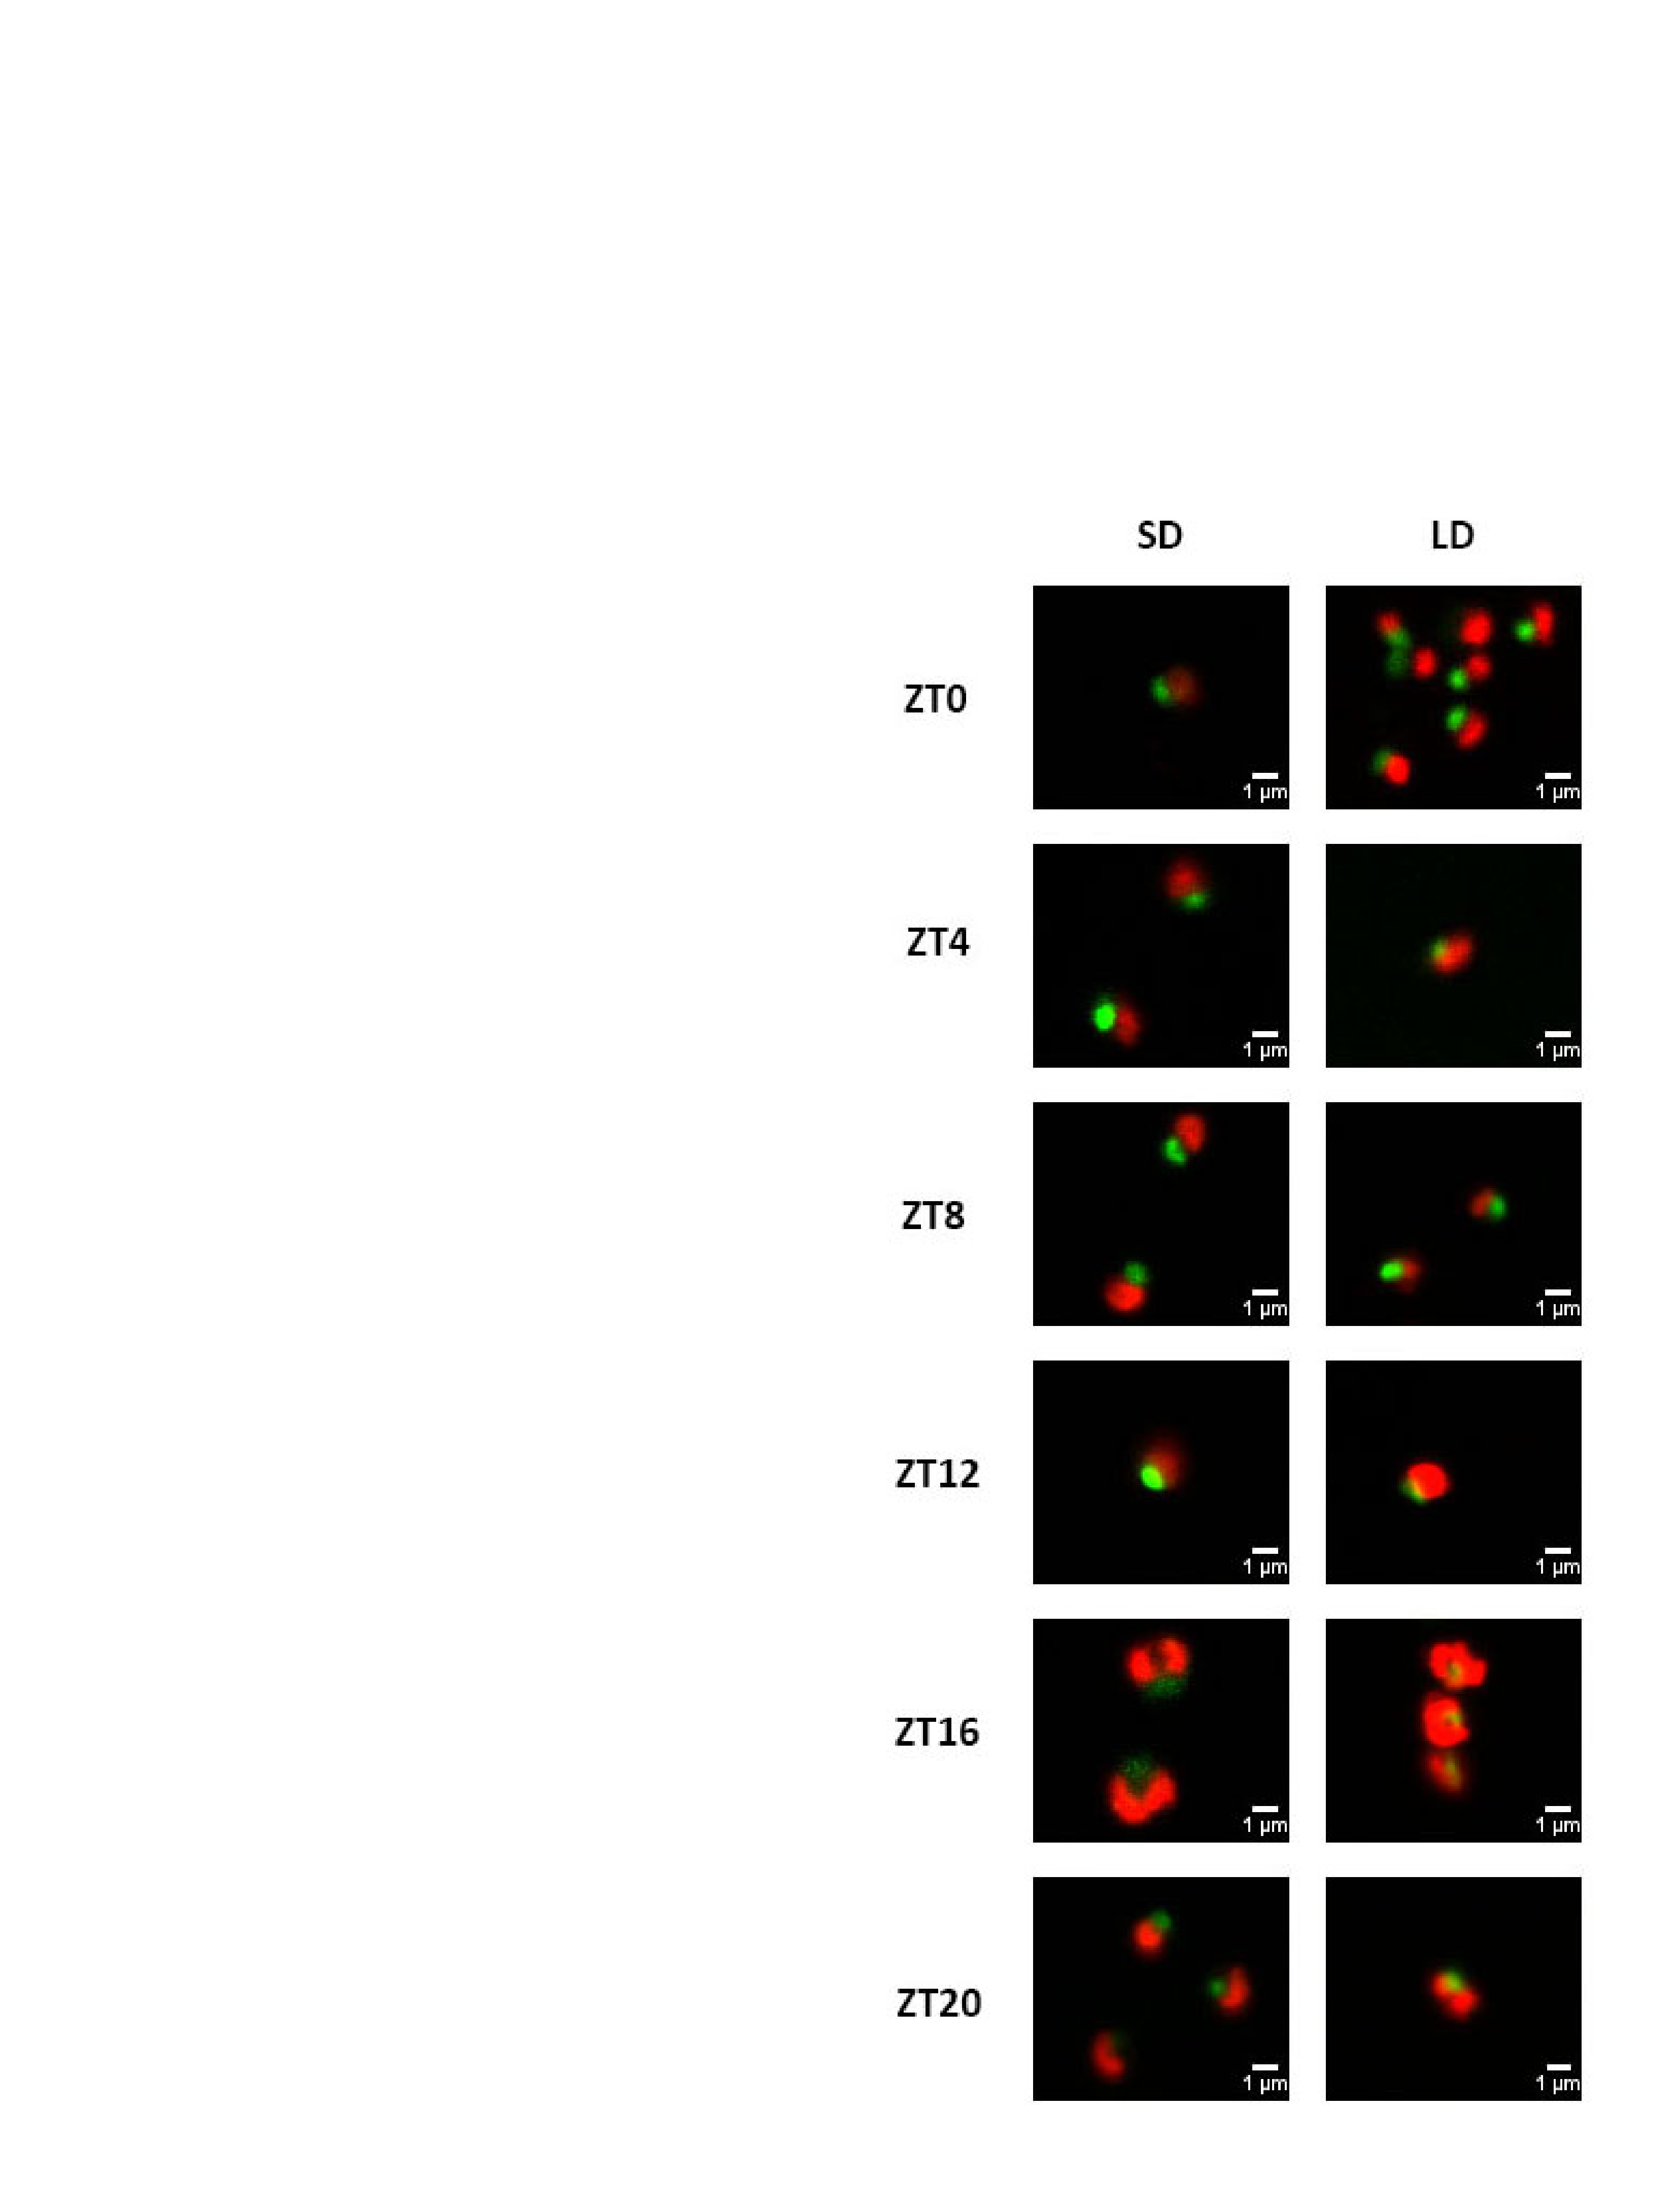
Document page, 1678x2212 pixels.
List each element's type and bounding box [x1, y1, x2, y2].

picture [852, 469, 1672, 2161]
